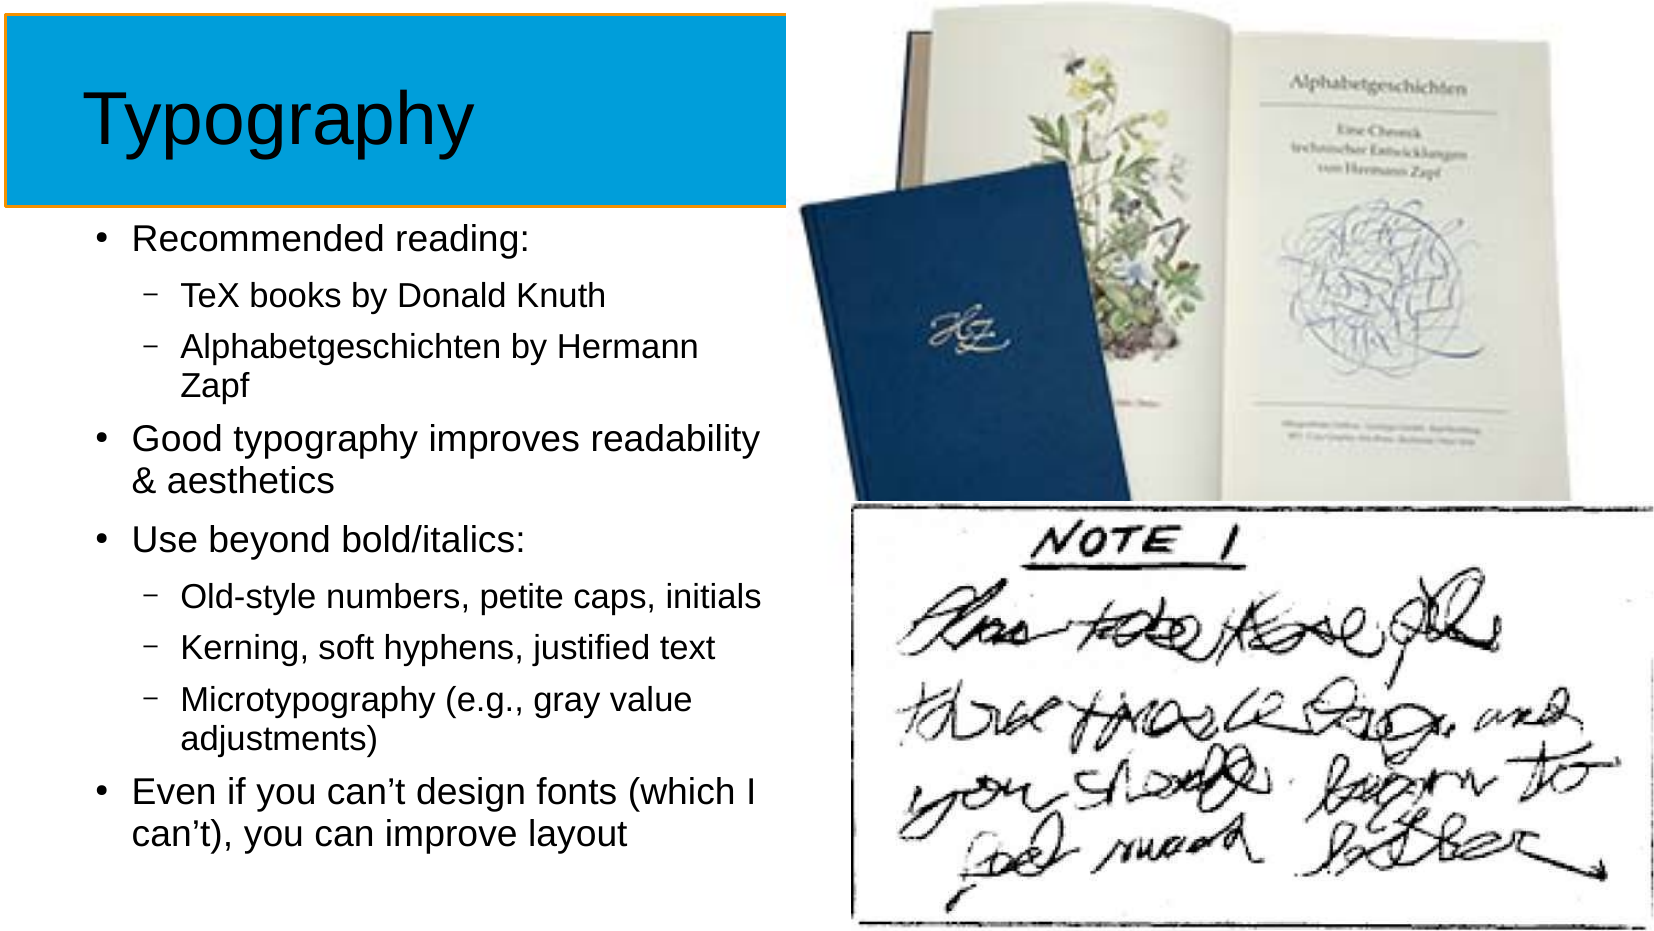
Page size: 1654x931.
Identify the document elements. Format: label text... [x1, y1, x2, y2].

title Typography [82, 44, 786, 192]
list Recommended reading: TeX books by Donald Knuth Alphabetgeschichten by Hermann Zapf Good typography improves readability & aesthetics Use beyond bold/italics: Old-style numbers, petite caps, initials Kerning, soft hyphens, justified text Microtypography (e.g., gray value adjustments) Even if you can’t design fonts (which I can’t), you can improve layout [82, 217, 768, 886]
picture [786, 0, 1654, 931]
